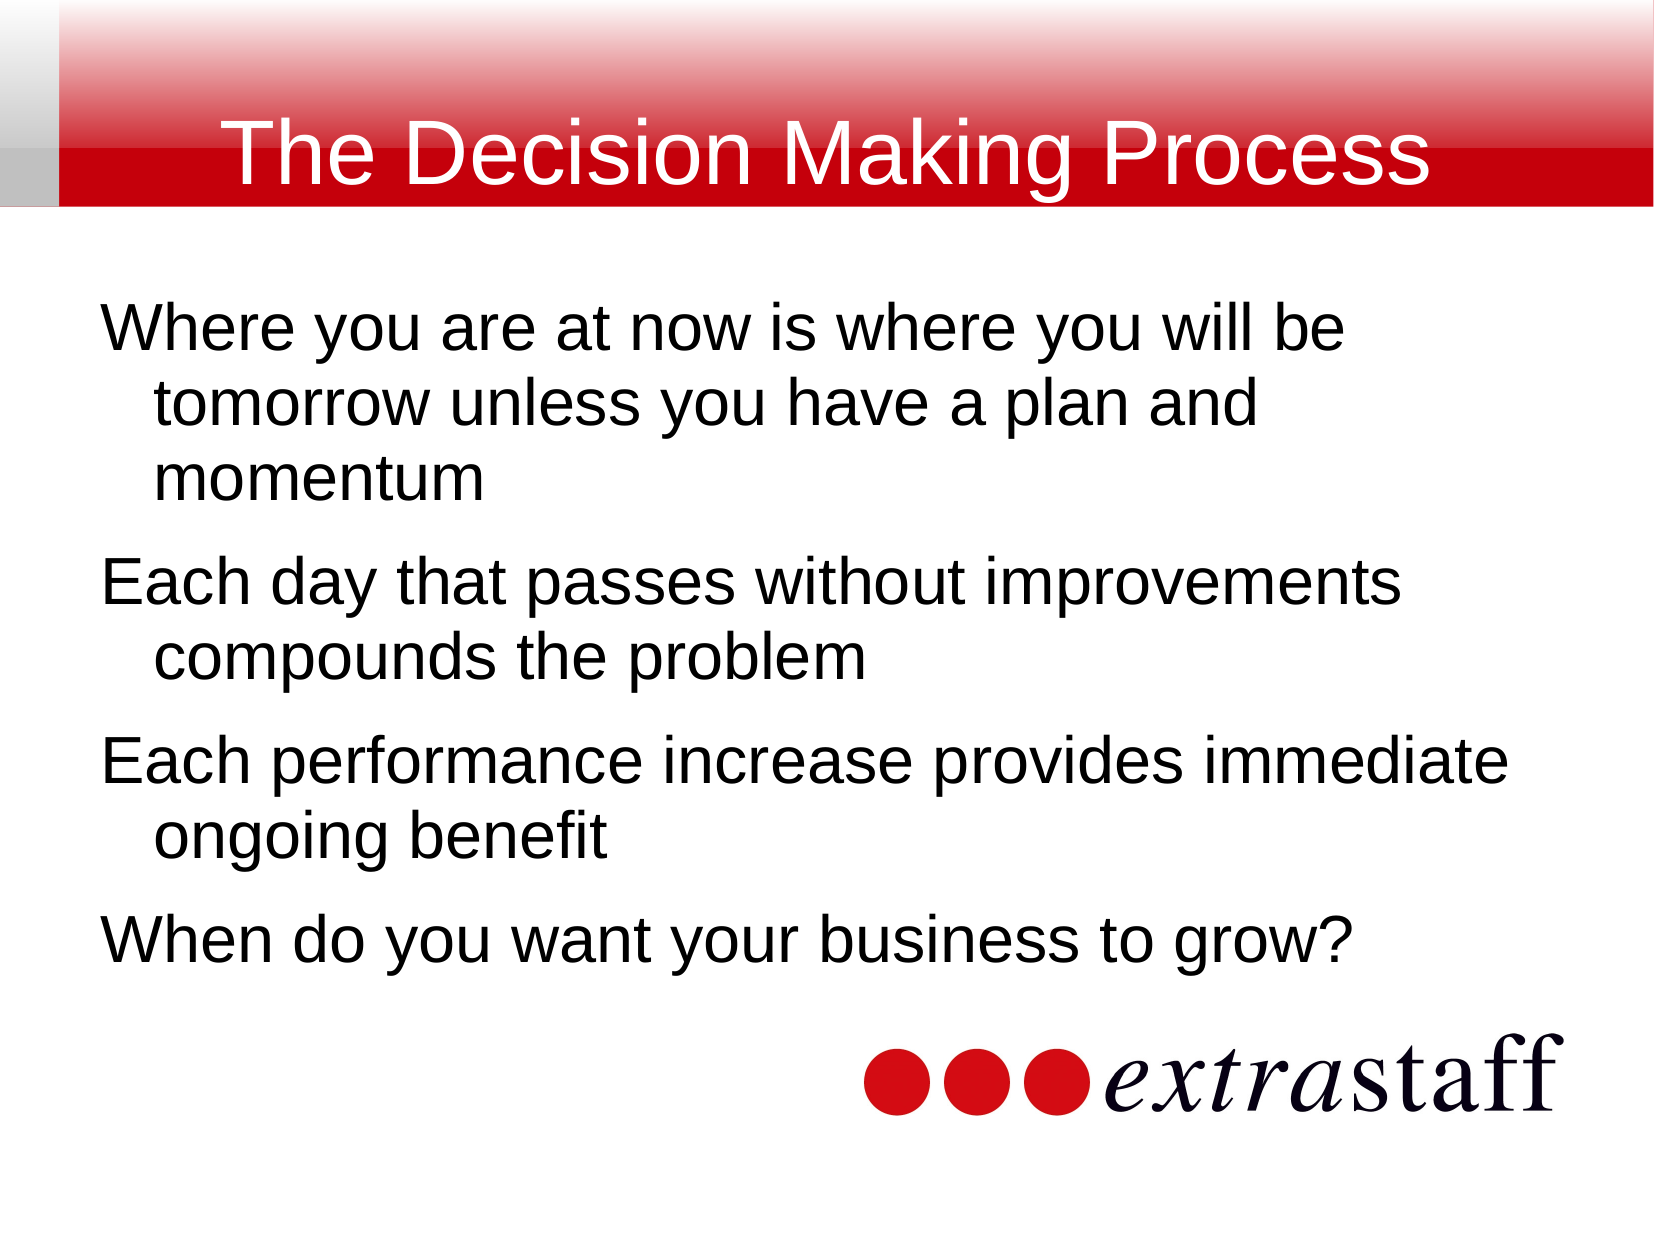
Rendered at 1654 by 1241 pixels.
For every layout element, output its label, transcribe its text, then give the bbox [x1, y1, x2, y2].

picture [863, 1094, 1565, 1116]
list Where you are at now is where you will be tomorrow unless you have a plan and momentum Each day that passes without improvements compounds the problem Each performance increase provides immediate ongoing benefit When do you want your business to grow? [82, 290, 1571, 1094]
title The Decision Making Process [82, 56, 1571, 250]
